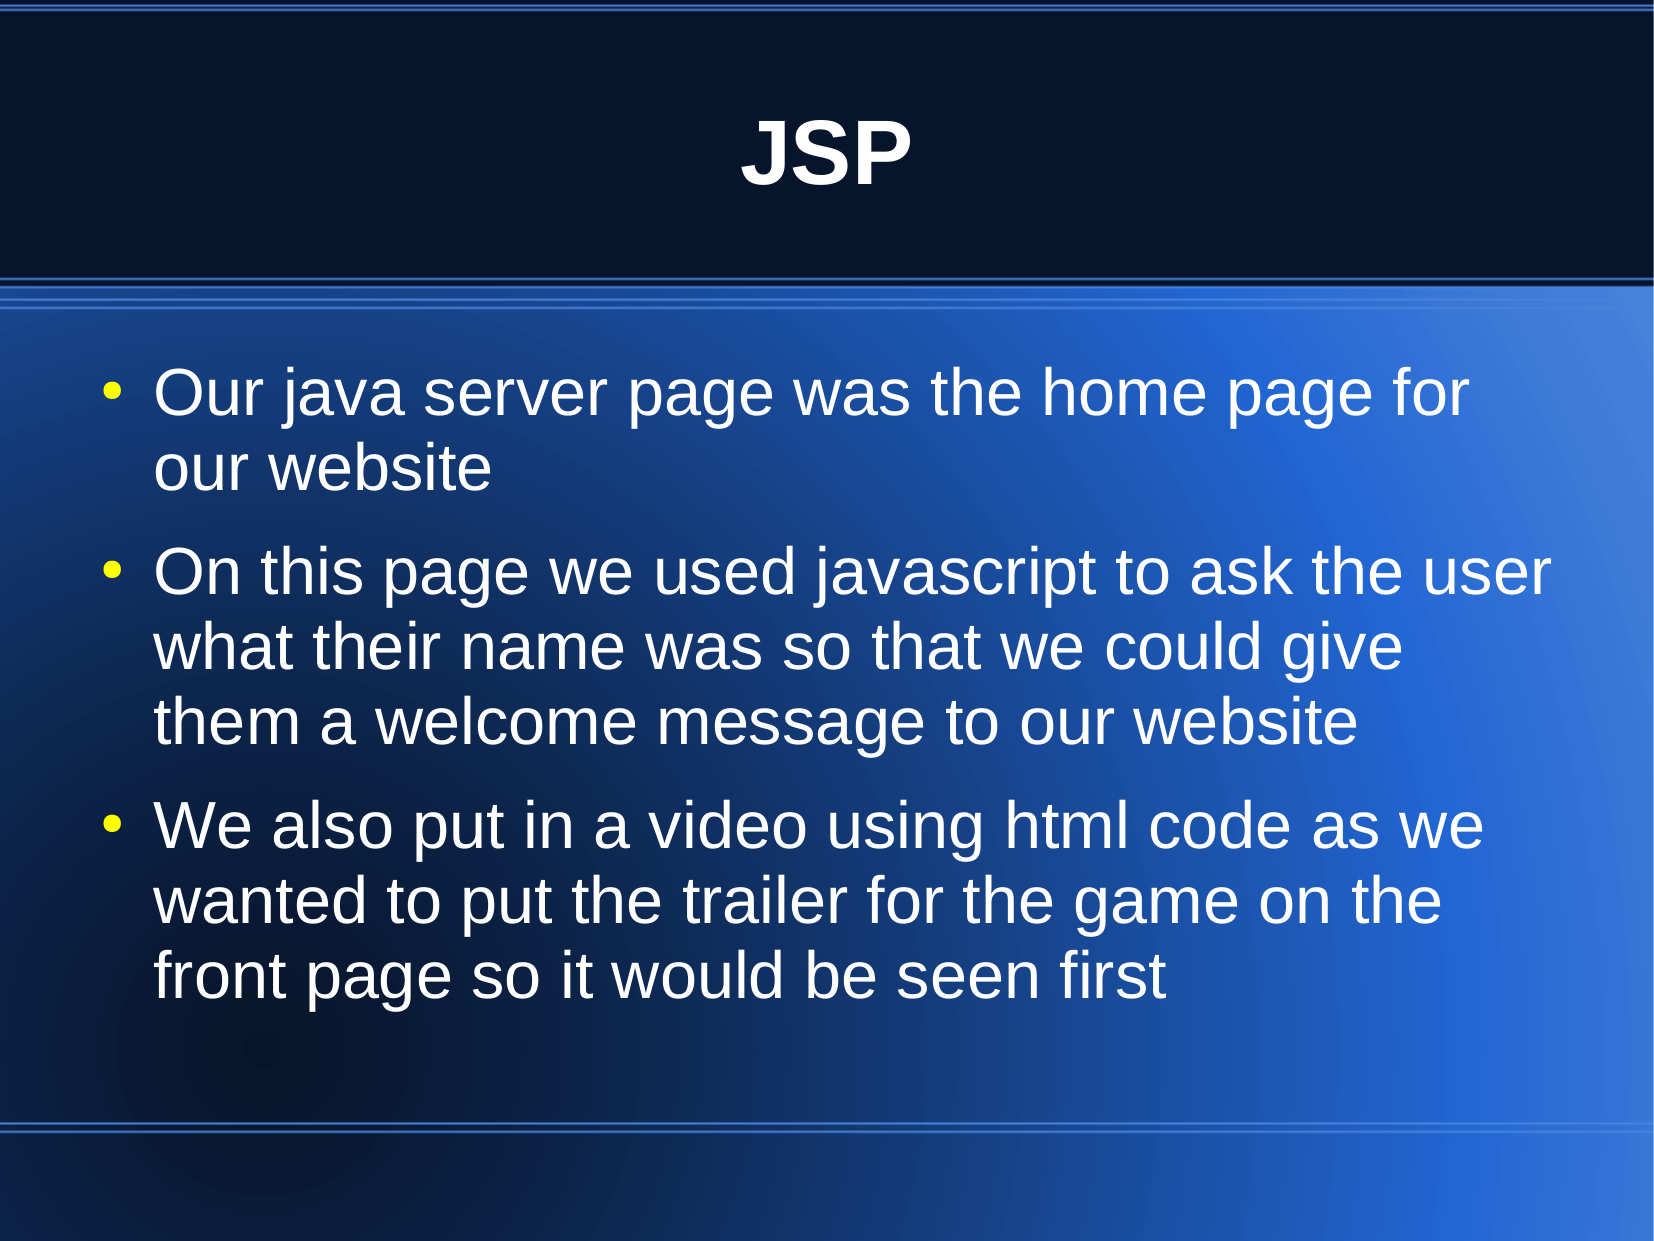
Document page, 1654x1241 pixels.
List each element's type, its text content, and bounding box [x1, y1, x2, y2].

title JSP [82, 49, 1571, 257]
list Our java server page was the home page for our website On this page we used javascript to ask the user what their name was so that we could give them a welcome message to our website We also put in a video using html code as we wanted to put the trailer for the game on the front page so it would be seen first [82, 355, 1571, 1058]
picture [0, 0, 1654, 1241]
